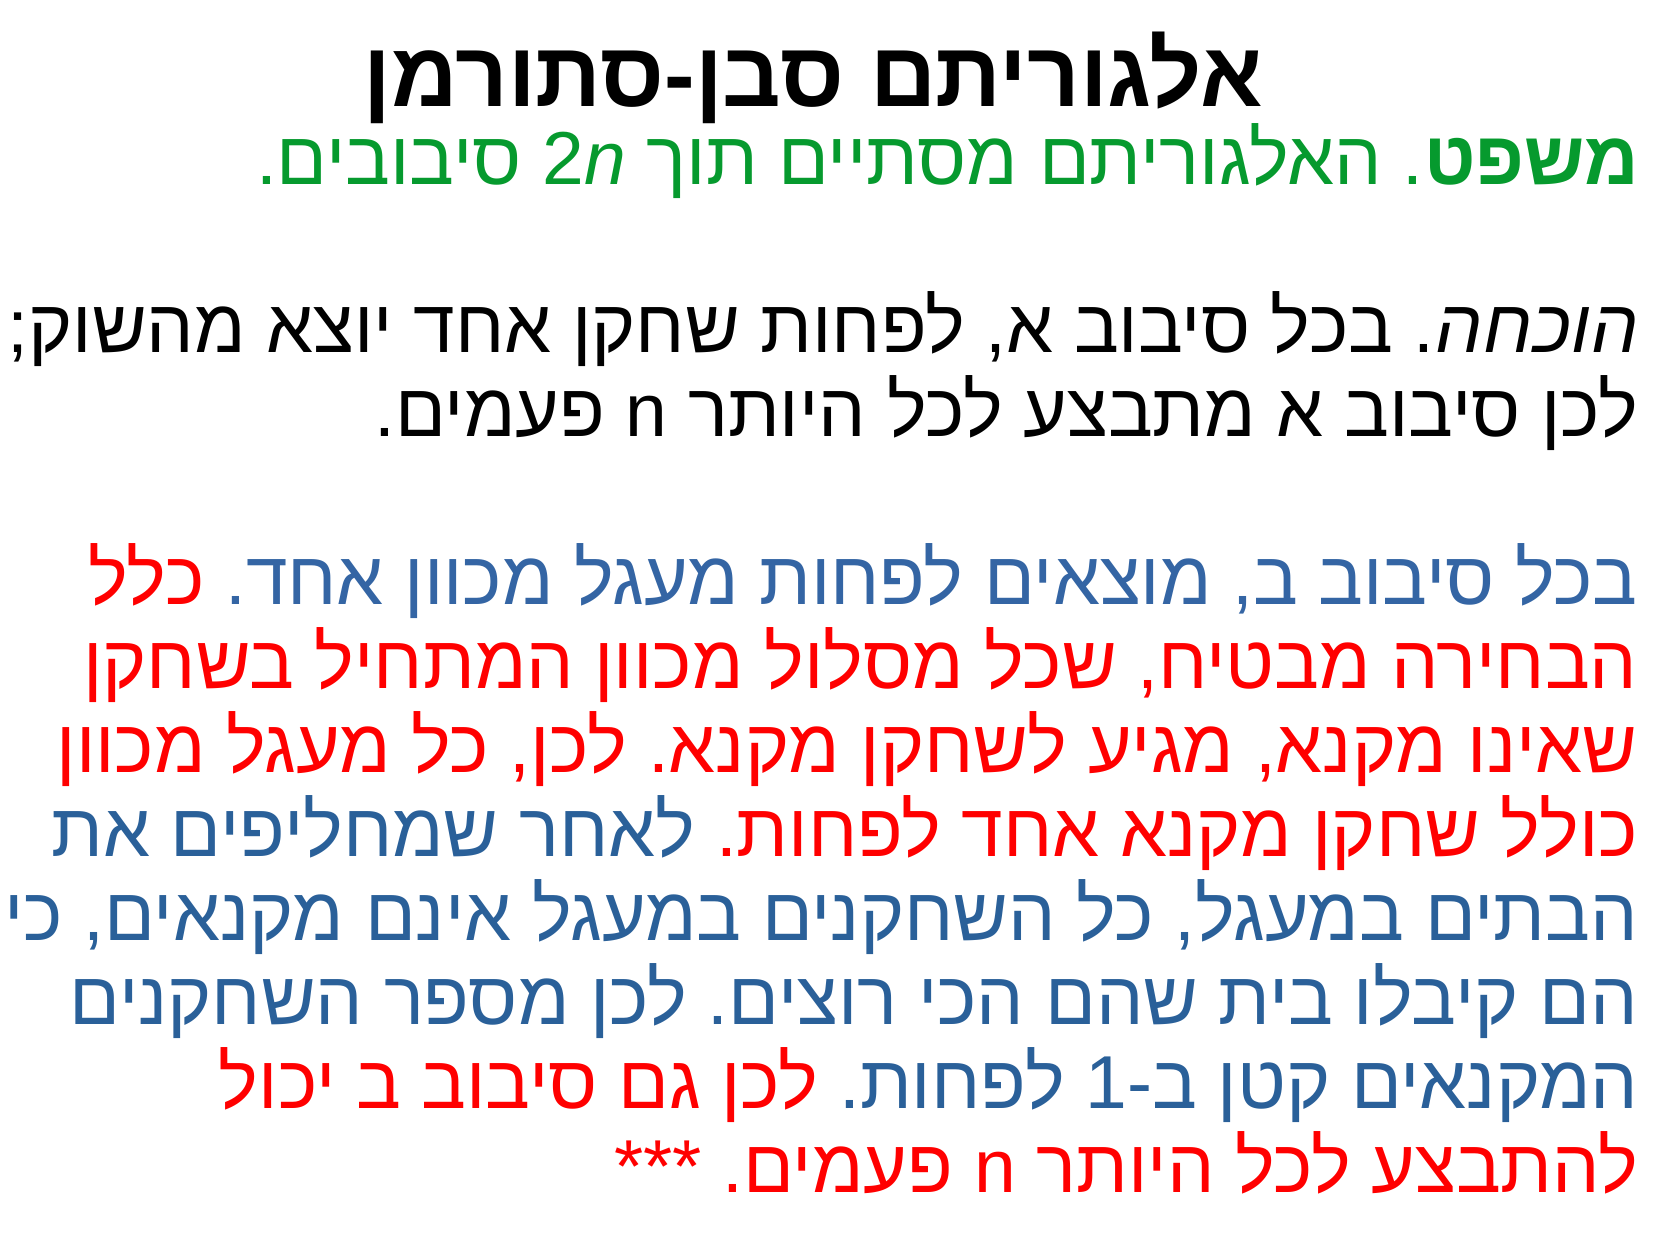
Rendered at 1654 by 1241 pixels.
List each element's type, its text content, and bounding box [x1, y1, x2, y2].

title אלגוריתם סבן-סתורמן [97, 0, 1531, 109]
text_box משפט. האלגוריתם מסתיים תוך 2n סיבובים. הוכחה. בכל סיבוב א, לפחות שחקן אחד יוצא מהשוק; לכן סיבוב א מתבצע לכל היותר n פעמים. בכל סיבוב ב, מוצאים לפחות מעגל מכוון אחד. כלל הבחירה מבטיח, שכל מסלול מכוון המתחיל בשחקן שאינו מקנא, מגיע לשחקן מקנא. לכן, כל מעגל מכוון כולל שחקן מקנא אחד לפחות. לאחר שמחליפים את הבתים במעגל, כל השחקנים במעגל אינם מקנאים, כי הם קיבלו בית שהם הכי רוצים. לכן מספר השחקנים המקנאים קטן ב-1 לפחות. לכן גם סיבוב ב יכול להתבצע לכל היותר n פעמים. *** [0, 109, 1654, 1241]
